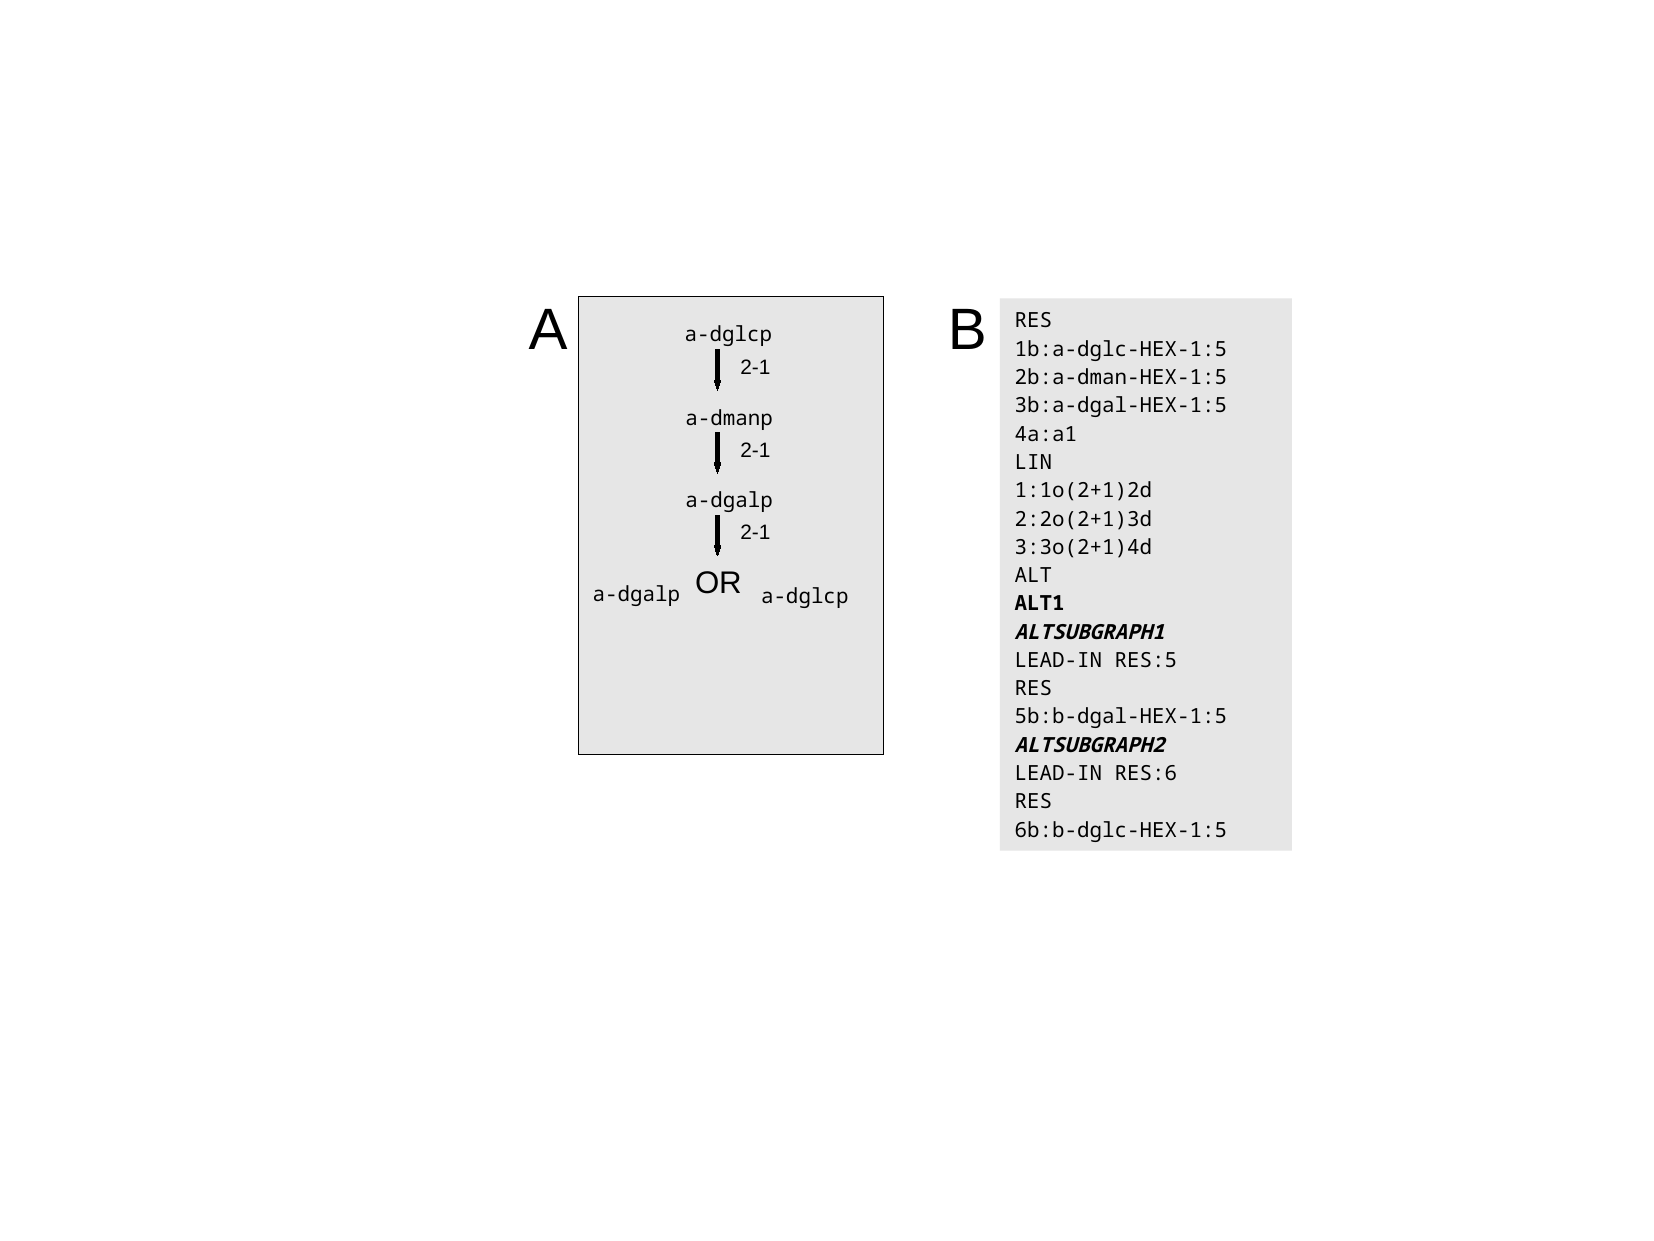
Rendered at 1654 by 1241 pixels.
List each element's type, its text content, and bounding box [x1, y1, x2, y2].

text_box a-dglcp [746, 574, 867, 613]
text_box 2-1 [725, 513, 786, 552]
text_box OR [680, 558, 757, 608]
text_box a-dglcp [669, 312, 875, 351]
text_box a-dmanp [670, 395, 876, 434]
text_box 2-1 [725, 430, 786, 470]
text_box RES 1b:a-dglc-HEX-1:5 2b:a-dman-HEX-1:5 3b:a-dgal-HEX-1:5 4a:a1 LIN 1:1o(2+1)2d 2:2o(2+1)3d 3:3o(2+1)4d ALT ALT1 ALTSUBGRAPH1 LEAD-IN RES:5 RES 5b:b-dgal-HEX-1:5 ALTSUBGRAPH2 LEAD-IN RES:6 RES 6b:b-dglc-HEX-1:5 [999, 298, 1292, 762]
text_box B [933, 289, 1002, 370]
text_box [578, 296, 884, 755]
text_box A [513, 289, 583, 370]
text_box a-dgalp [577, 571, 710, 611]
text_box 2-1 [725, 348, 786, 387]
text_box a-dgalp [670, 478, 876, 517]
